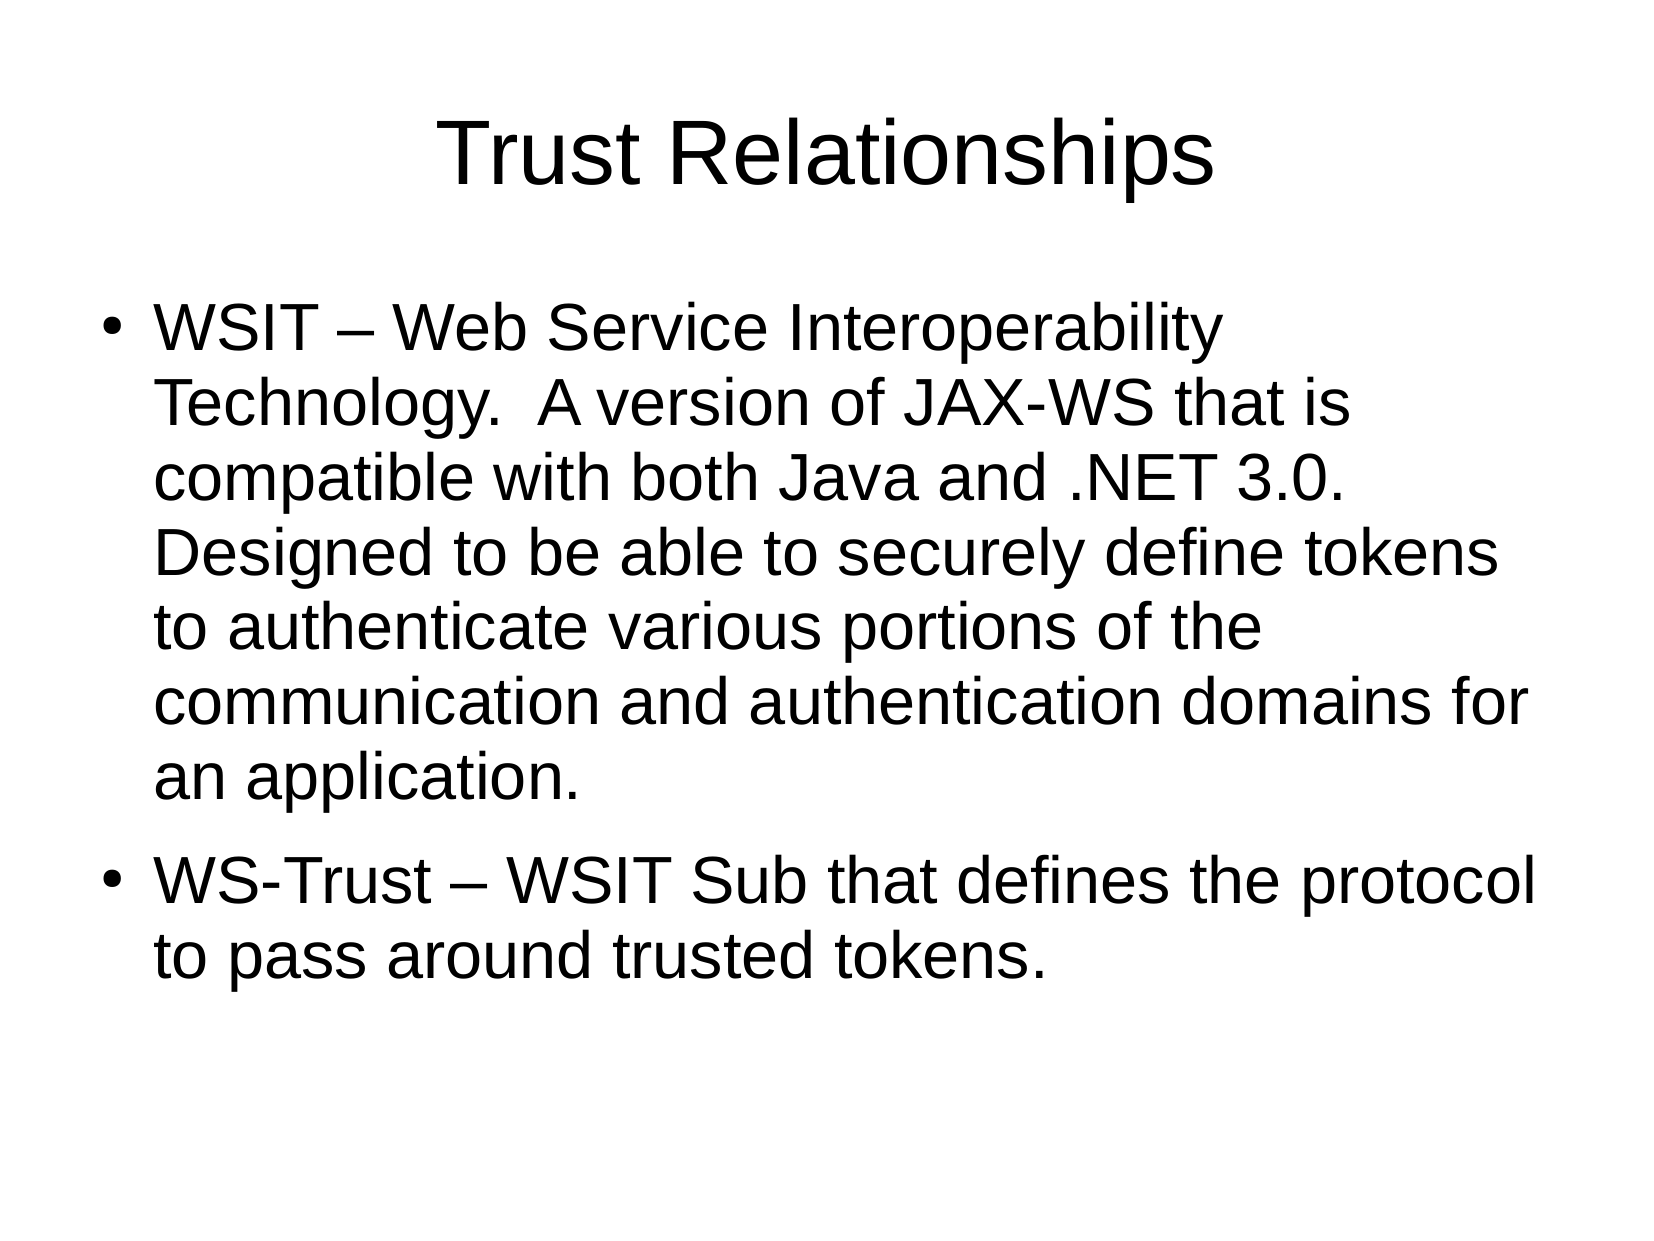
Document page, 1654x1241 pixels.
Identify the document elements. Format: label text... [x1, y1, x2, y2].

list WSIT – Web Service Interoperability Technology. A version of JAX-WS that is compatible with both Java and .NET 3.0. Designed to be able to securely define tokens to authenticate various portions of the communication and authentication domains for an application. WS-Trust – WSIT Sub that defines the protocol to pass around trusted tokens. [82, 290, 1571, 1010]
title Trust Relationships [82, 49, 1571, 257]
